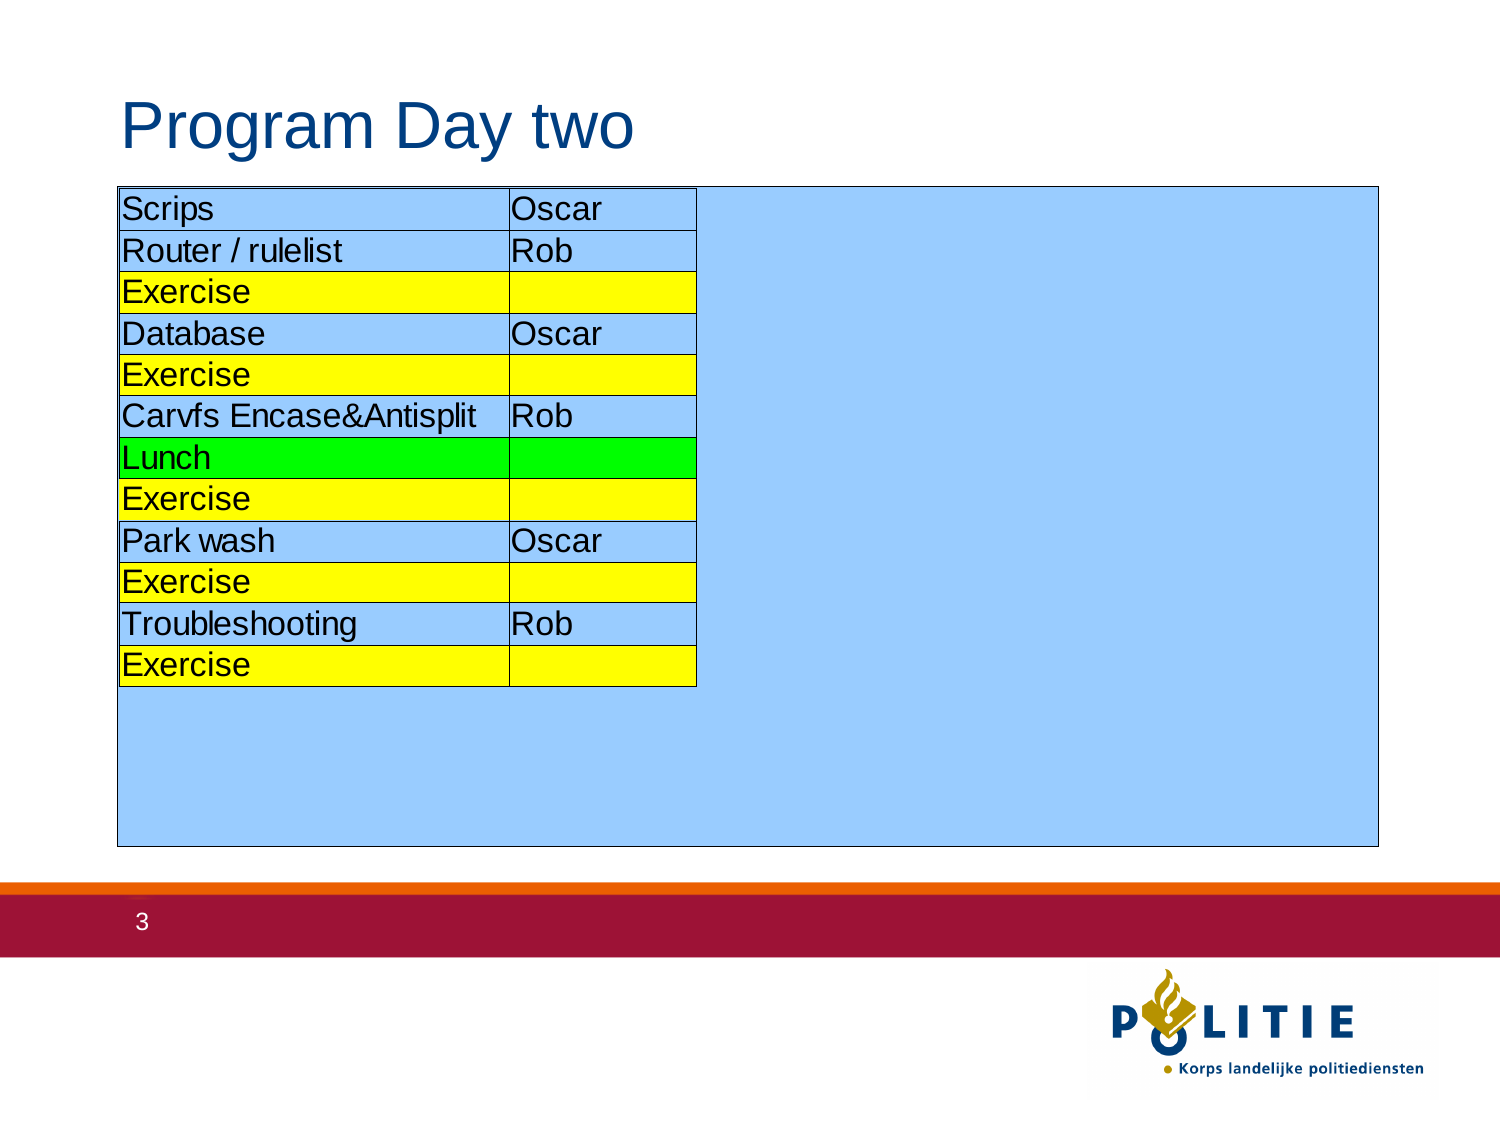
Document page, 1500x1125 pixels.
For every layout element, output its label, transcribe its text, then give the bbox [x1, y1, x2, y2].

picture [0, 0, 1500, 1125]
title Program Day two [120, 53, 1346, 186]
chart [117, 186, 1379, 847]
